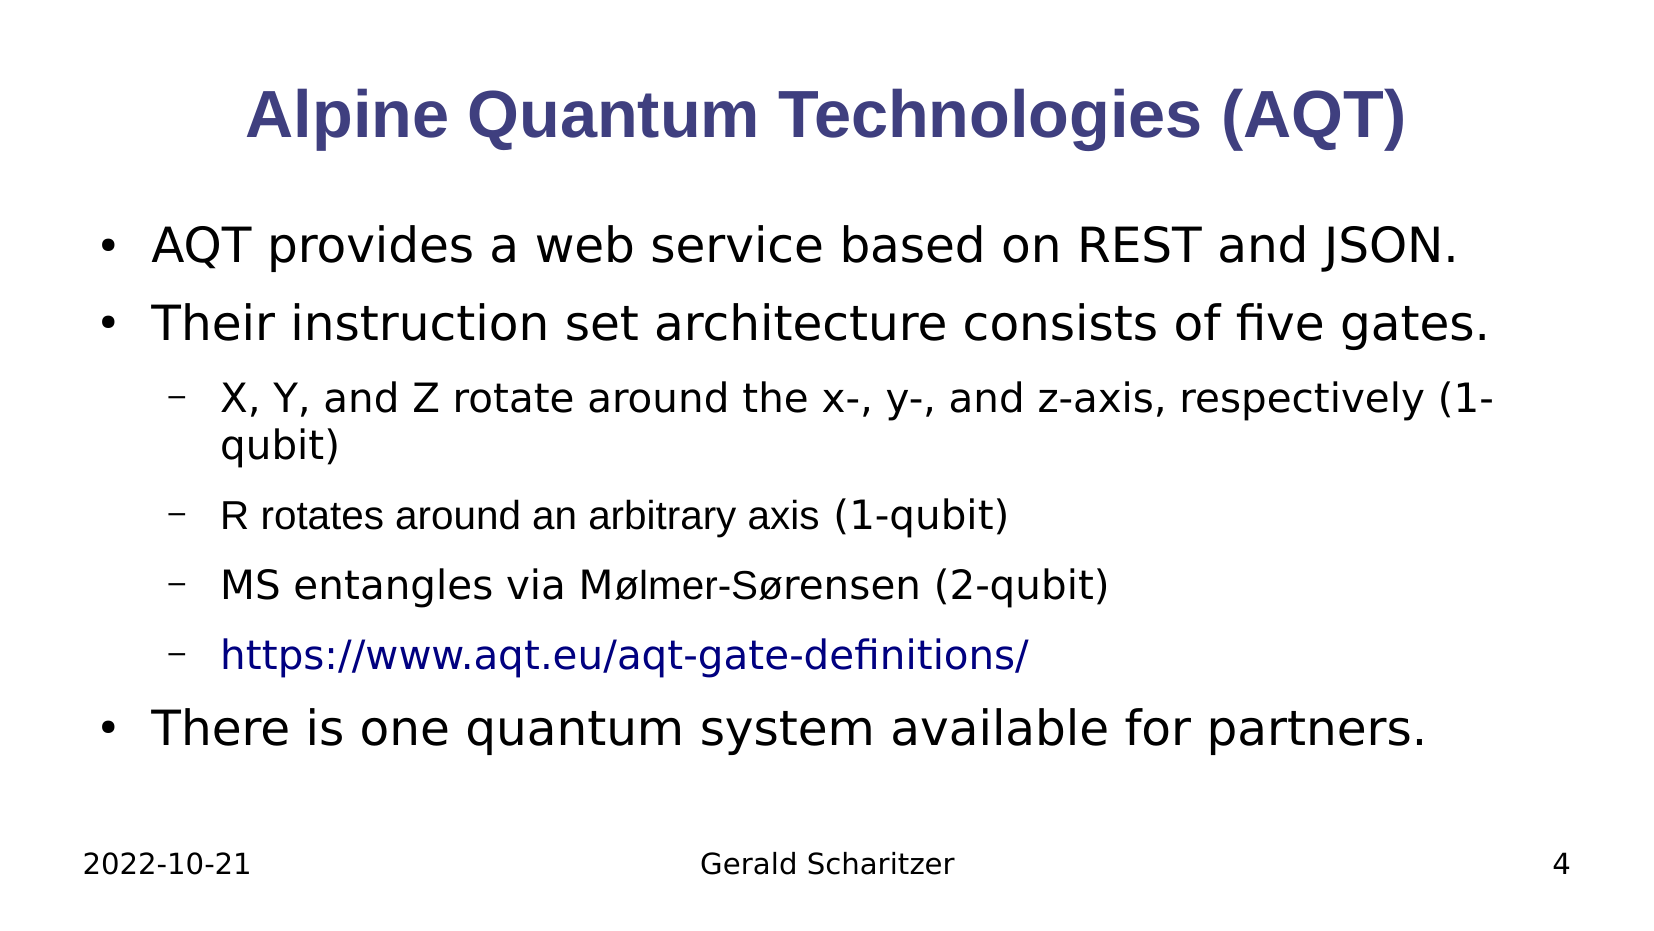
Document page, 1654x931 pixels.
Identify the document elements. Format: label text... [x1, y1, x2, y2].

title Alpine Quantum Technologies (AQT) [82, 37, 1571, 193]
list AQT provides a web service based on REST and JSON. Their instruction set architecture consists of five gates. X, Y, and Z rotate around the x-, y-, and z-axis, respectively (1-qubit) R rotates around an arbitrary axis (1-qubit) MS entangles via Mølmer-Sørensen (2-qubit) https://www.aqt.eu/aqt-gate-definitions/ There is one quantum system available for partners. [82, 217, 1571, 758]
